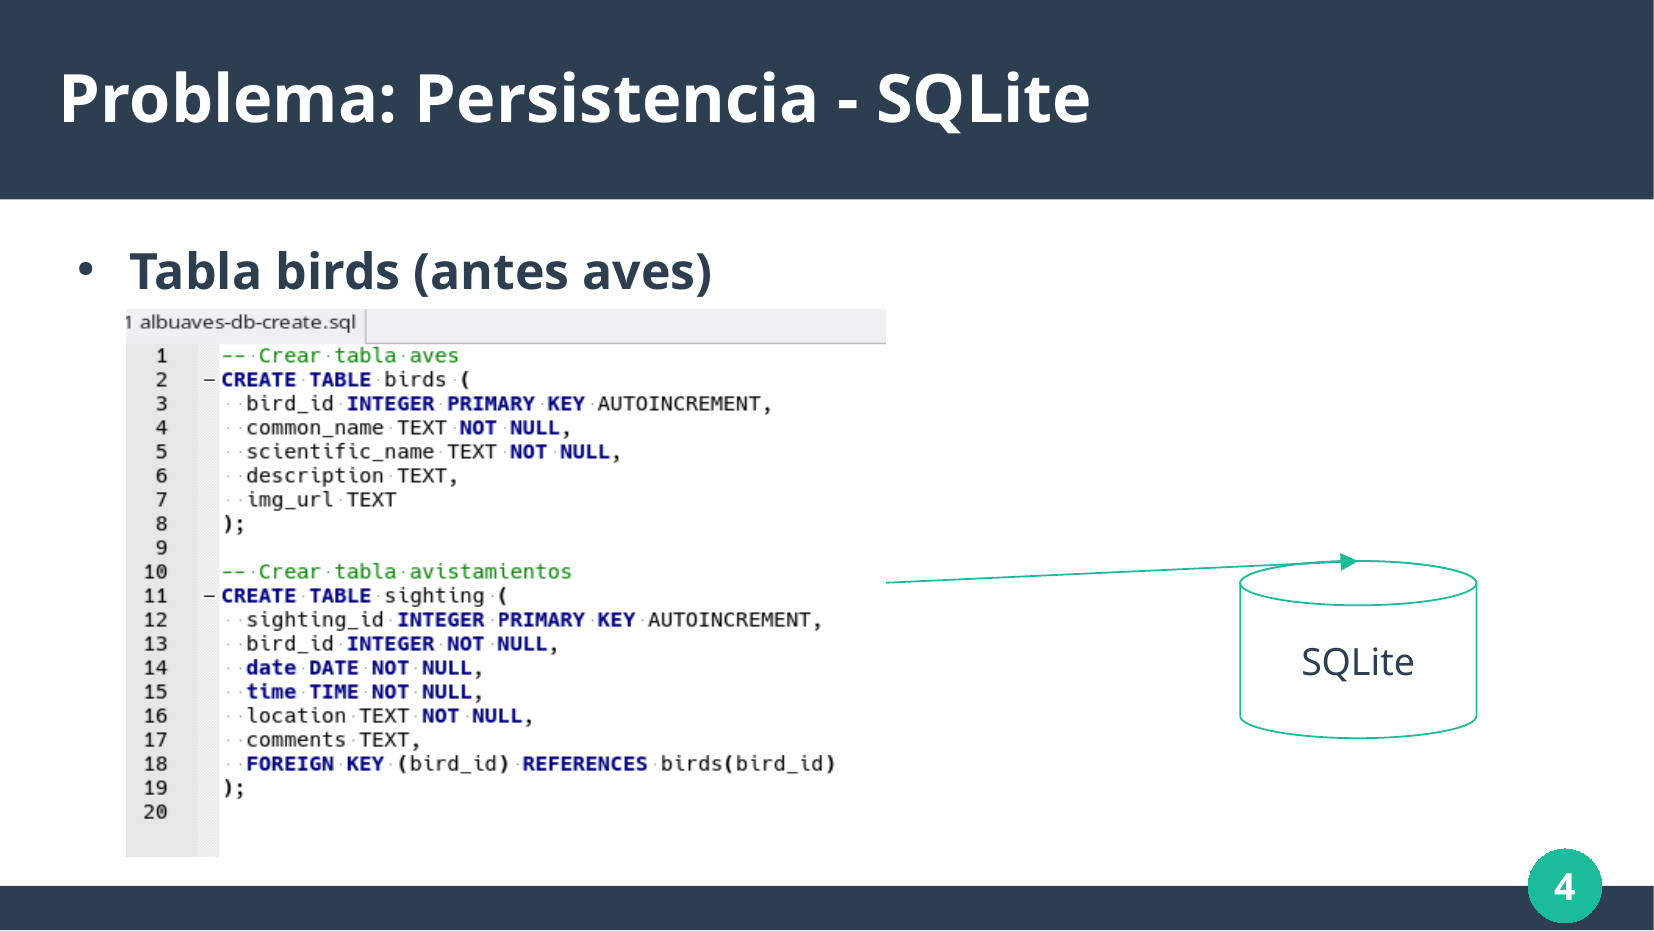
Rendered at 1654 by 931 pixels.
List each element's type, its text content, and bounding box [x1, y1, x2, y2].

picture [126, 309, 886, 857]
text_box SQLite [1240, 585, 1477, 739]
title Problema: Persistencia - SQLite [59, 37, 1595, 156]
list Tabla birds (antes aves) [59, 236, 1595, 857]
